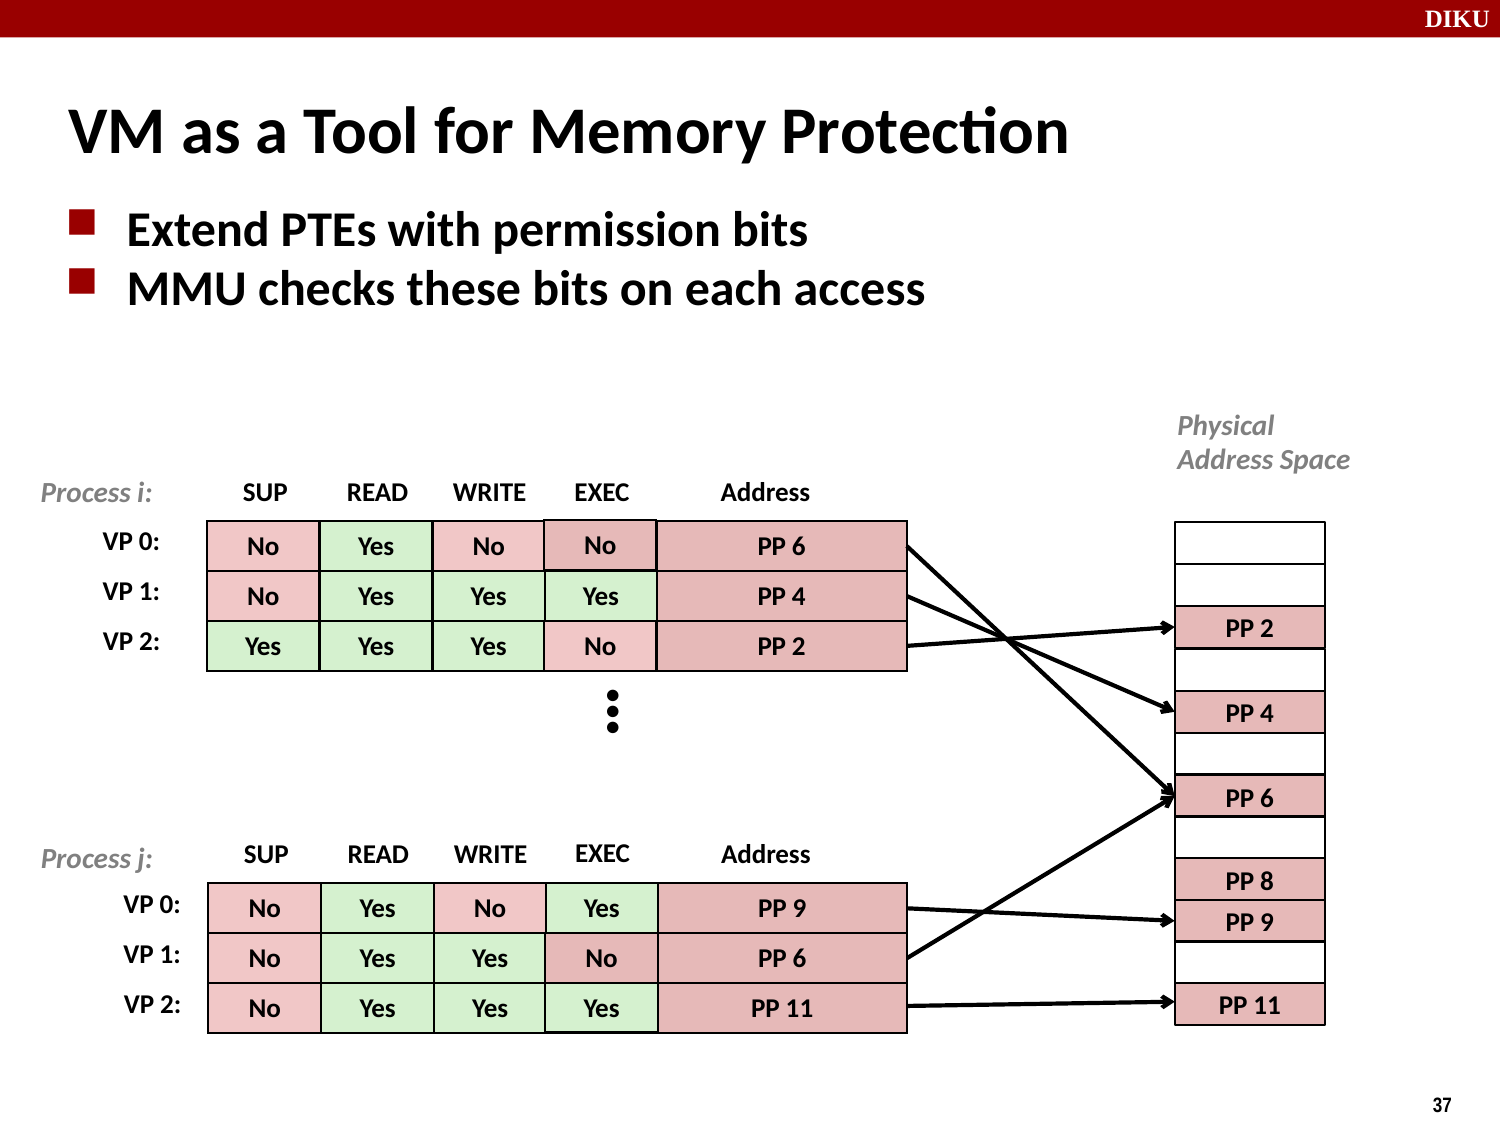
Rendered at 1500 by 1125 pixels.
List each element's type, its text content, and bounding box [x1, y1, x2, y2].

text_box Yes [545, 882, 658, 933]
text_box Process i: [25, 470, 200, 531]
text_box READ [324, 471, 429, 521]
text_box No [210, 883, 321, 933]
text_box VP 2: [108, 983, 210, 1038]
text_box Yes [432, 621, 544, 671]
text_box No [206, 521, 320, 571]
text_box Yes [206, 621, 320, 671]
text_box VP 0: [87, 520, 189, 570]
text_box Yes [433, 983, 547, 1034]
text_box Physical Address Space [1162, 400, 1425, 504]
text_box PP 8 [1174, 858, 1325, 900]
text_box PP 2 [1174, 606, 1325, 648]
text_box No [206, 571, 320, 621]
text_box PP 4 [1174, 690, 1325, 732]
text_box READ [325, 833, 430, 883]
text_box PP 2 [657, 621, 907, 671]
text_box WRITE [430, 833, 551, 883]
text_box Yes [545, 982, 658, 1033]
text_box EXEC [553, 470, 651, 520]
text_box Yes [320, 521, 432, 571]
text_box No [544, 520, 657, 571]
text_box Address [706, 833, 847, 883]
text_box Yes [320, 571, 432, 621]
text_box PP 6 [1174, 775, 1325, 815]
text_box Extend PTEs with permission bits MMU checks these bits on each access [55, 198, 1419, 350]
text_box PP 11 [657, 983, 908, 1034]
text_box Yes [433, 933, 545, 983]
text_box EXEC [553, 832, 652, 882]
text_box • • • [591, 683, 632, 778]
text_box PP 6 [658, 933, 908, 983]
text_box Process j: [25, 836, 201, 896]
text_box PP 9 [1174, 900, 1325, 940]
text_box VP 2: [88, 620, 189, 675]
text_box Address [705, 471, 846, 521]
text_box VP 1: [87, 570, 189, 625]
text_box PP 11 [1175, 983, 1325, 1025]
text_box PP 9 [658, 883, 908, 933]
text_box Yes [320, 621, 432, 671]
text_box VP 1: [108, 933, 210, 983]
text_box Yes [432, 571, 544, 621]
text_box No [210, 983, 321, 1034]
text_box SUP [223, 833, 309, 883]
text_box Yes [321, 933, 433, 983]
text_box PP 4 [658, 571, 907, 621]
text_box No [210, 933, 321, 983]
text_box WRITE [429, 471, 550, 521]
text_box Yes [544, 570, 658, 621]
text_box No [433, 883, 545, 933]
text_box PP 6 [657, 521, 907, 571]
text_box No [432, 521, 544, 571]
text_box VP 0: [108, 883, 210, 933]
text_box SUP [222, 471, 308, 521]
text_box Yes [321, 983, 433, 1034]
text_box No [545, 933, 658, 982]
text_box Yes [321, 883, 433, 933]
text_box No [544, 621, 657, 671]
text_box VM as a Tool for Memory Protection [53, 62, 1500, 191]
